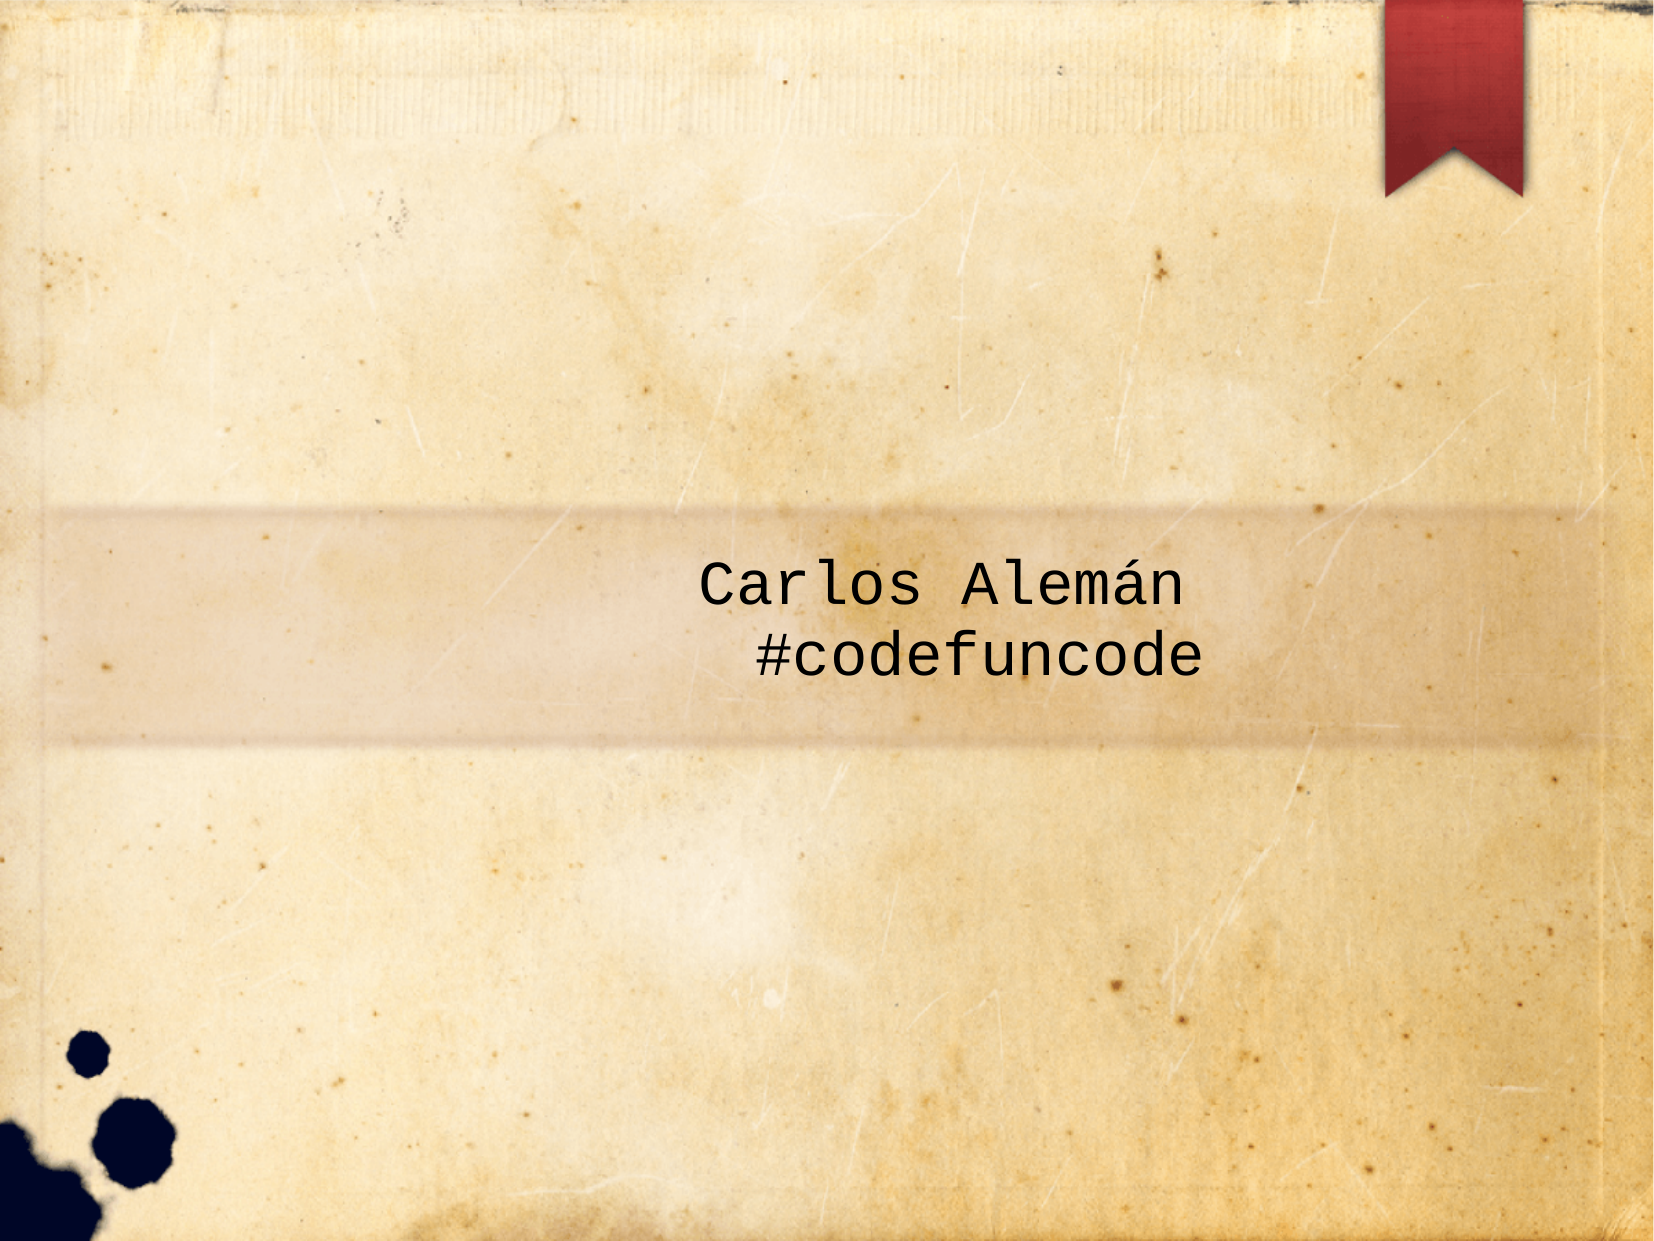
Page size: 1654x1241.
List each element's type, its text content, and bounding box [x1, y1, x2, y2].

picture [0, 0, 1654, 1241]
title Carlos Alemán #codefuncode [431, 519, 1530, 727]
